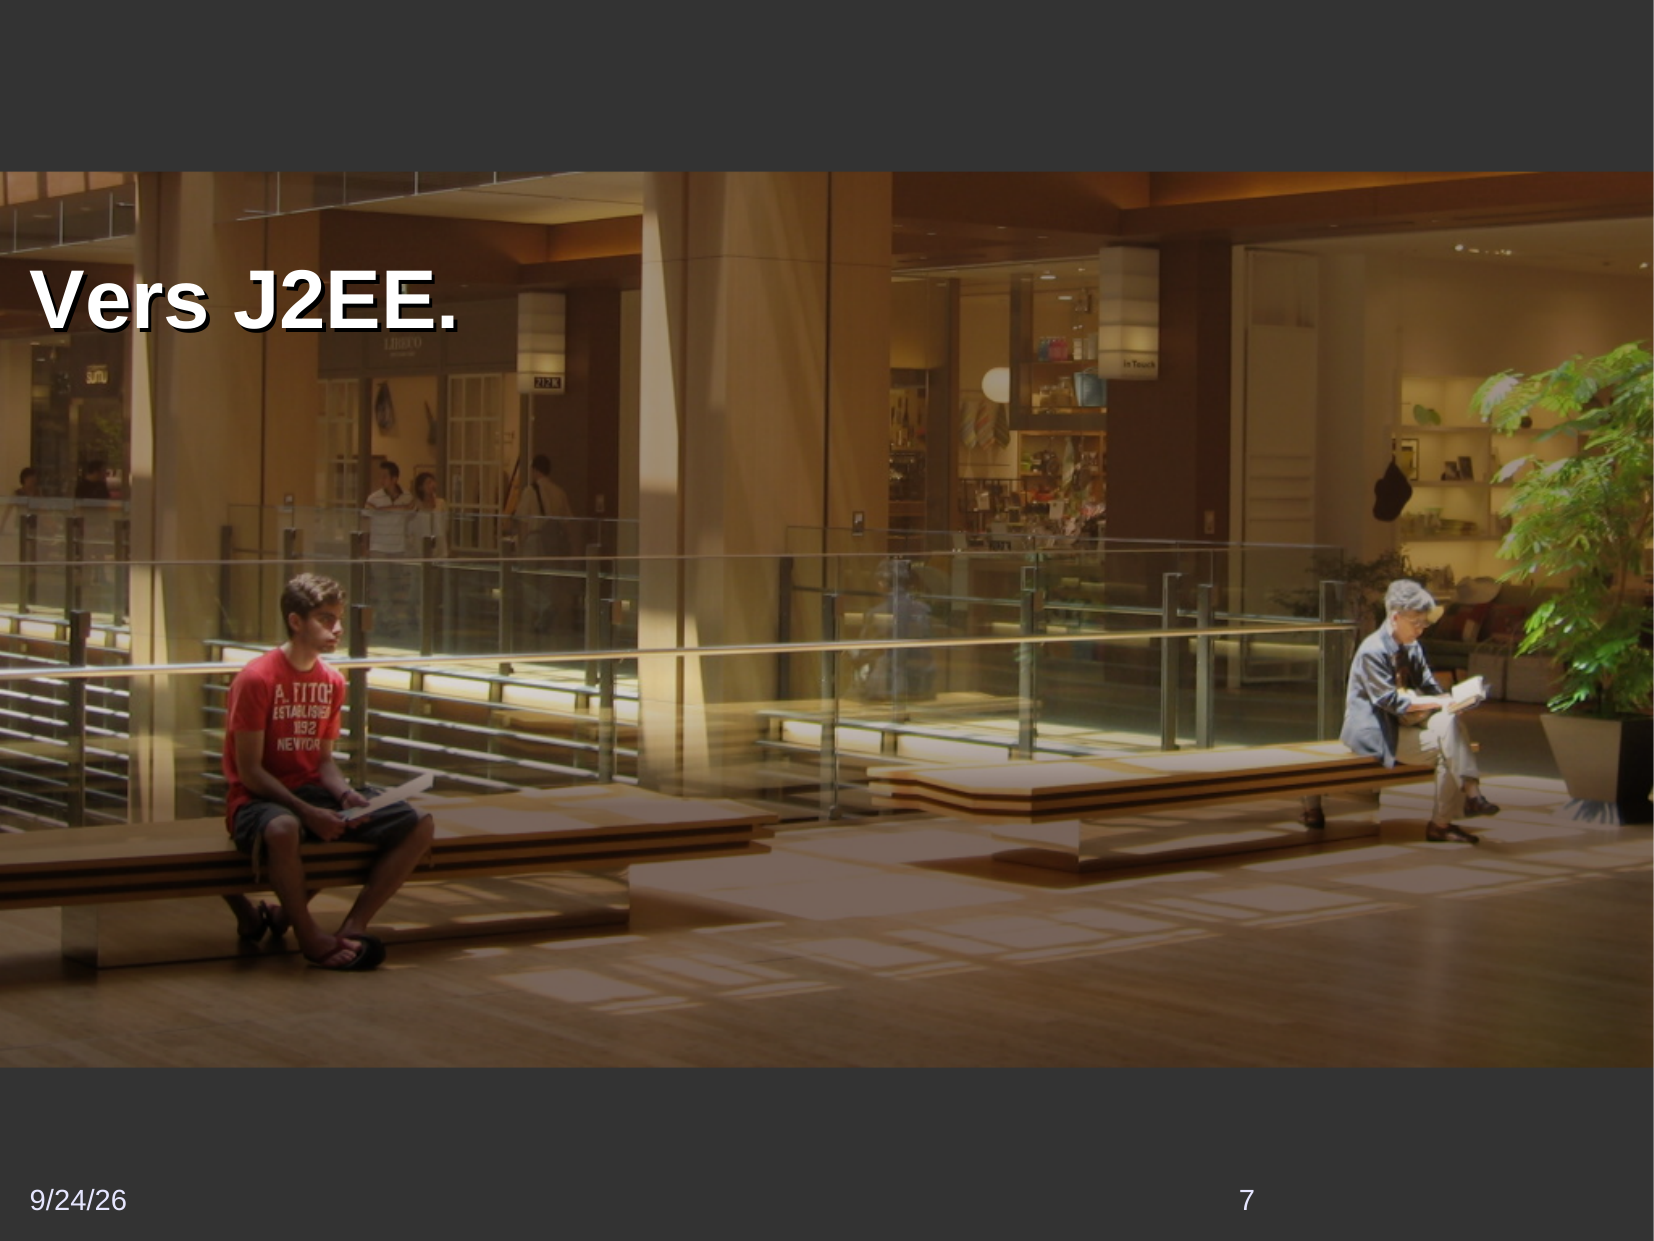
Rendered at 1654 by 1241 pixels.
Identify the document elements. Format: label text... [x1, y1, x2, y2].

text_box [1238, 1181, 1625, 1240]
title Vers J2EE. [29, 244, 1506, 346]
text_box [29, 1181, 415, 1240]
